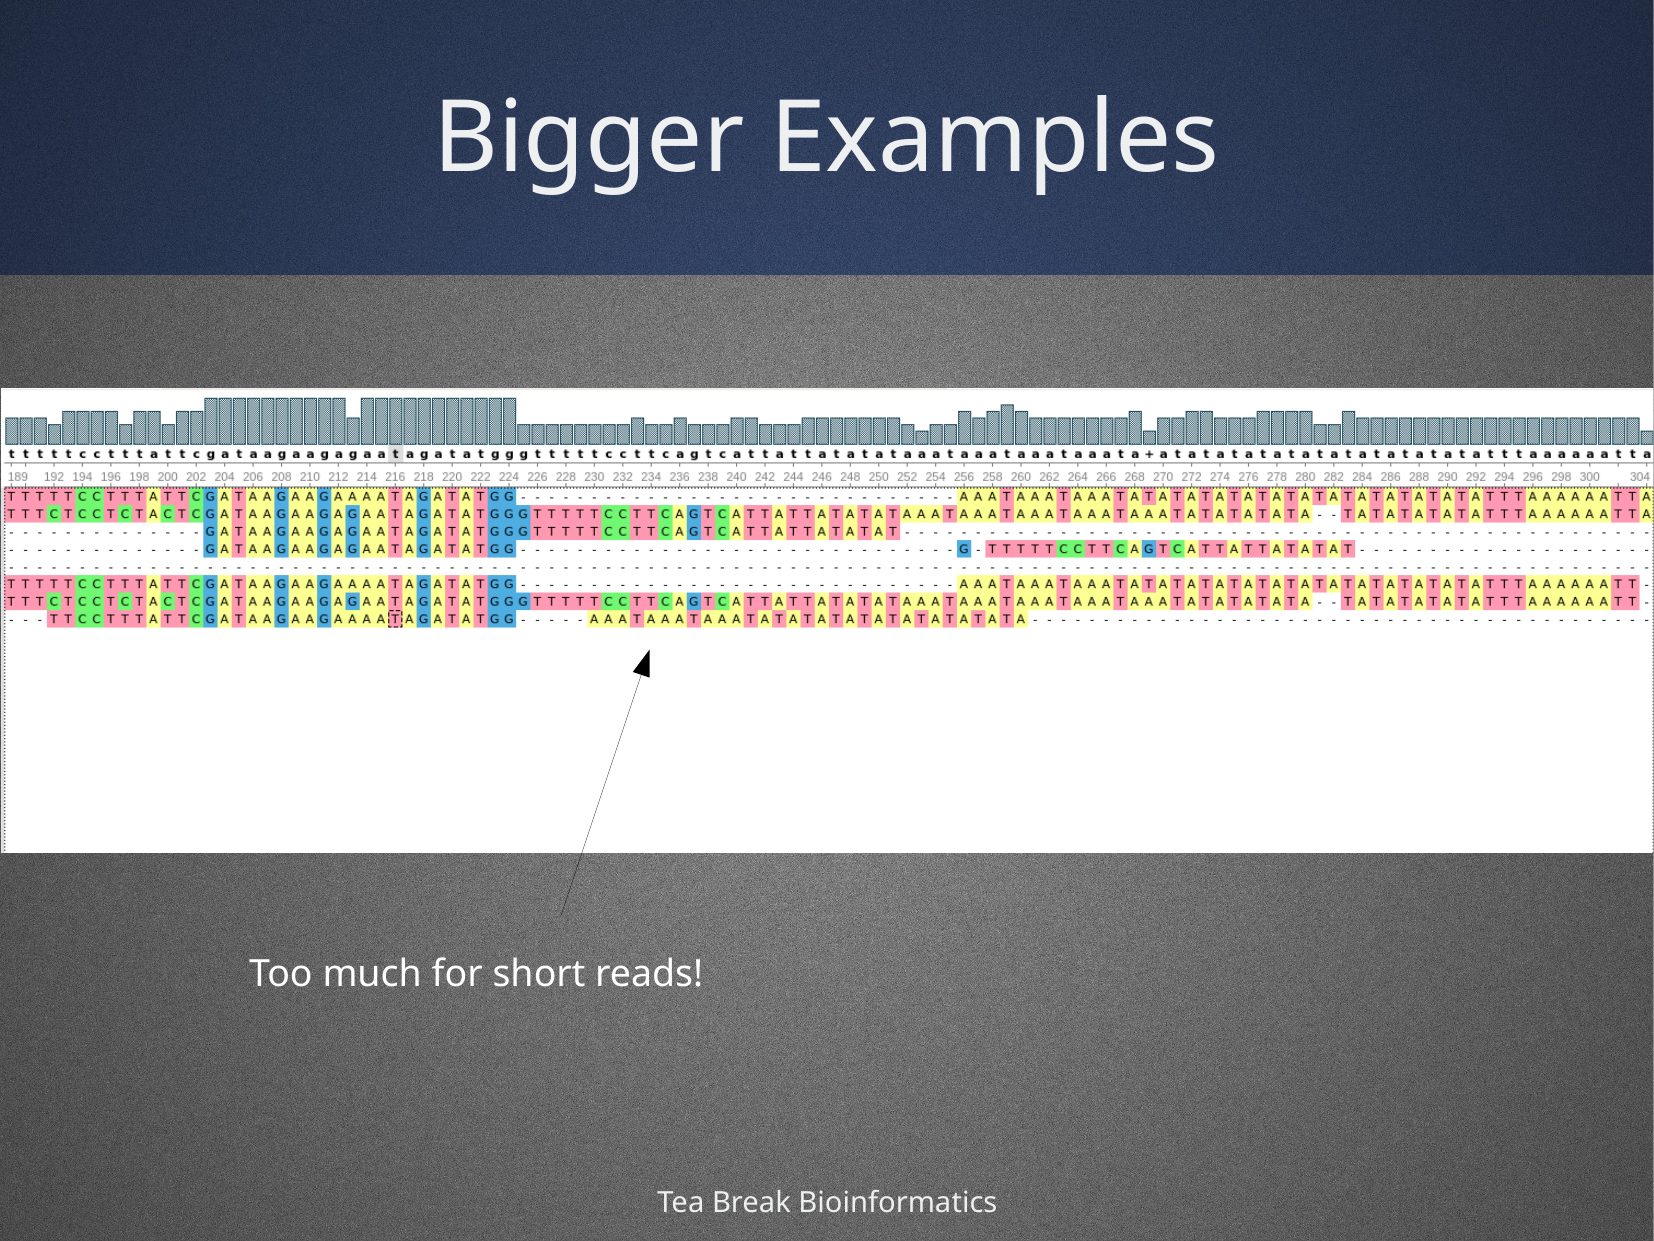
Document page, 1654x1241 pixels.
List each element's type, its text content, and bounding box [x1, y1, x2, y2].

text_box Too much for short reads! [234, 939, 747, 998]
picture [0, 0, 1654, 1241]
title Bigger Examples [88, 29, 1565, 237]
